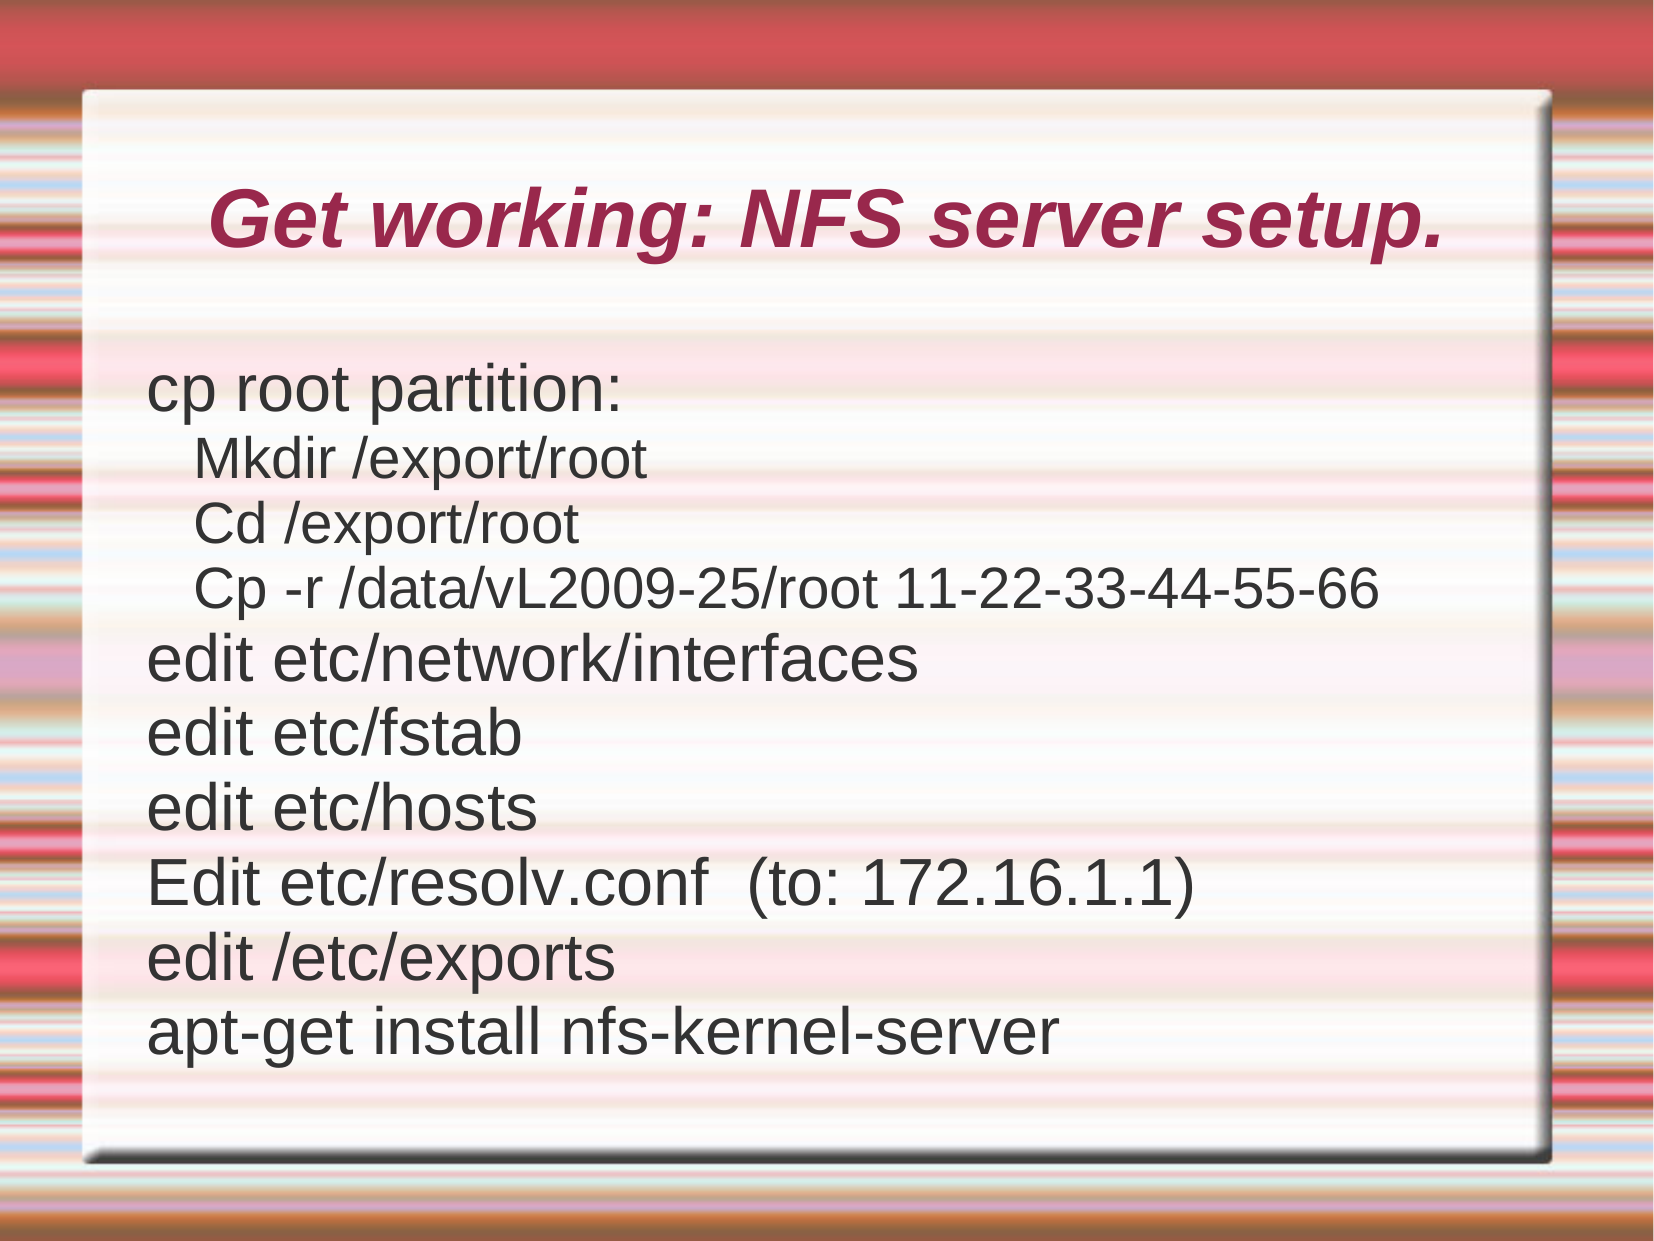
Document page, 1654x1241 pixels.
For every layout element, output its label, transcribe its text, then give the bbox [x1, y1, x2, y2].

title Get working: NFS server setup. [121, 114, 1534, 322]
picture [0, 0, 1654, 1241]
list cp root partition: Mkdir /export/root Cd /export/root Cp -r /data/vL2009-25/root 11-22-33-44-55-66 edit etc/network/interfaces edit etc/fstab edit etc/hosts Edit etc/resolv.conf (to: 172.16.1.1) edit /etc/exports apt-get install nfs-kernel-server [134, 350, 1516, 1133]
